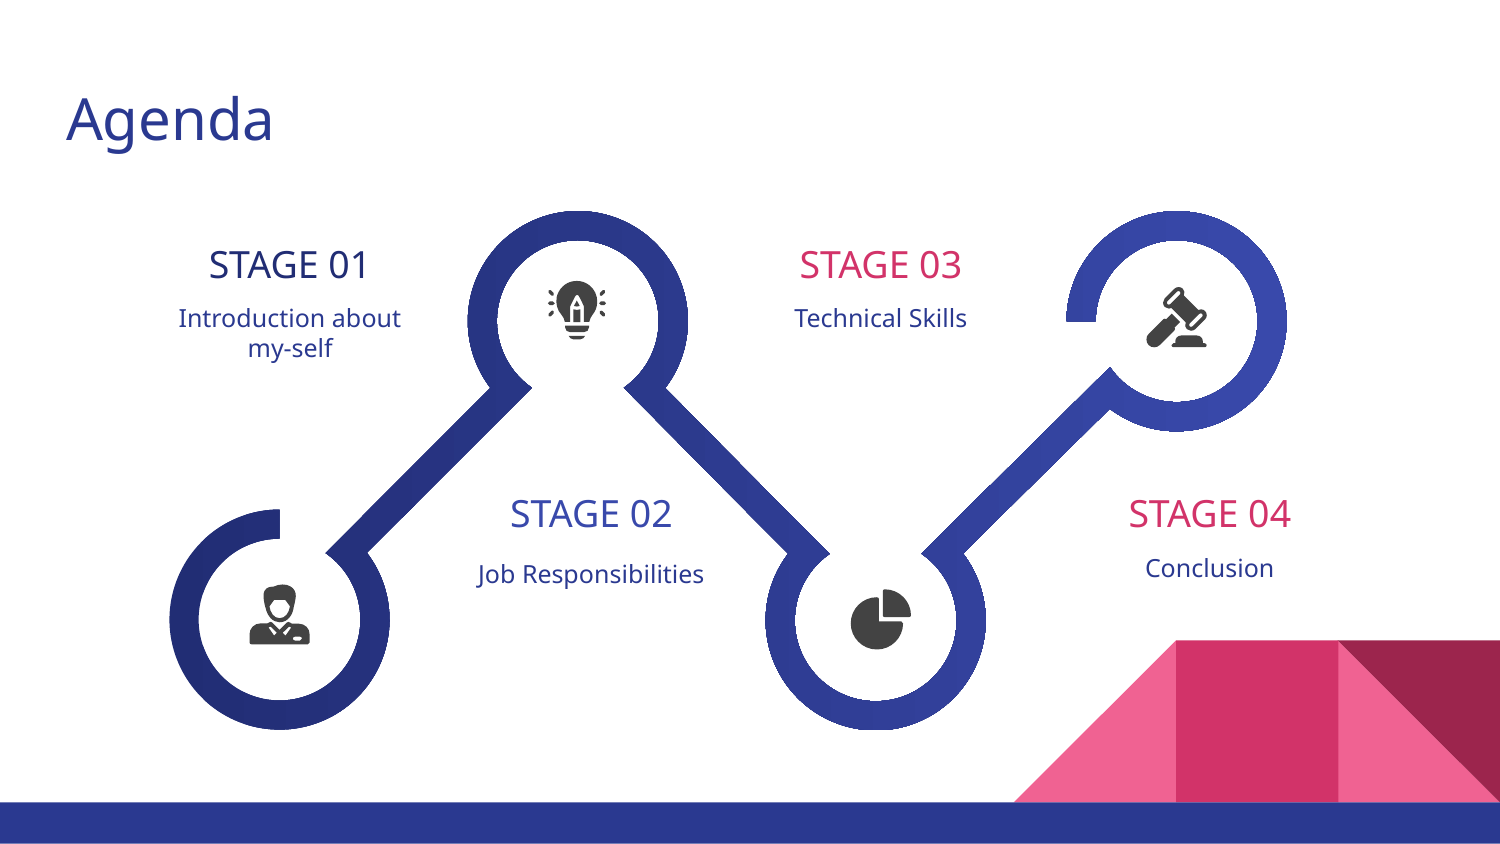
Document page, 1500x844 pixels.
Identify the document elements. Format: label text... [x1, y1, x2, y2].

text_box [1114, 258, 1239, 383]
text_box [514, 259, 639, 384]
text_box STAGE 03 [739, 235, 1023, 291]
text_box Introduction about my-self [148, 291, 432, 373]
text_box STAGE 04 [1068, 484, 1352, 541]
text_box STAGE 02 [449, 484, 734, 541]
text_box Job Responsibilities [449, 541, 734, 602]
text_box Technical Skills [739, 291, 1023, 347]
list [51, 201, 1449, 750]
title Agenda [51, 67, 1449, 167]
text_box [217, 557, 342, 682]
text_box Conclusion [1068, 541, 1352, 602]
text_box [813, 559, 938, 684]
text_box STAGE 01 [148, 235, 432, 291]
text_box [169, 211, 1287, 731]
